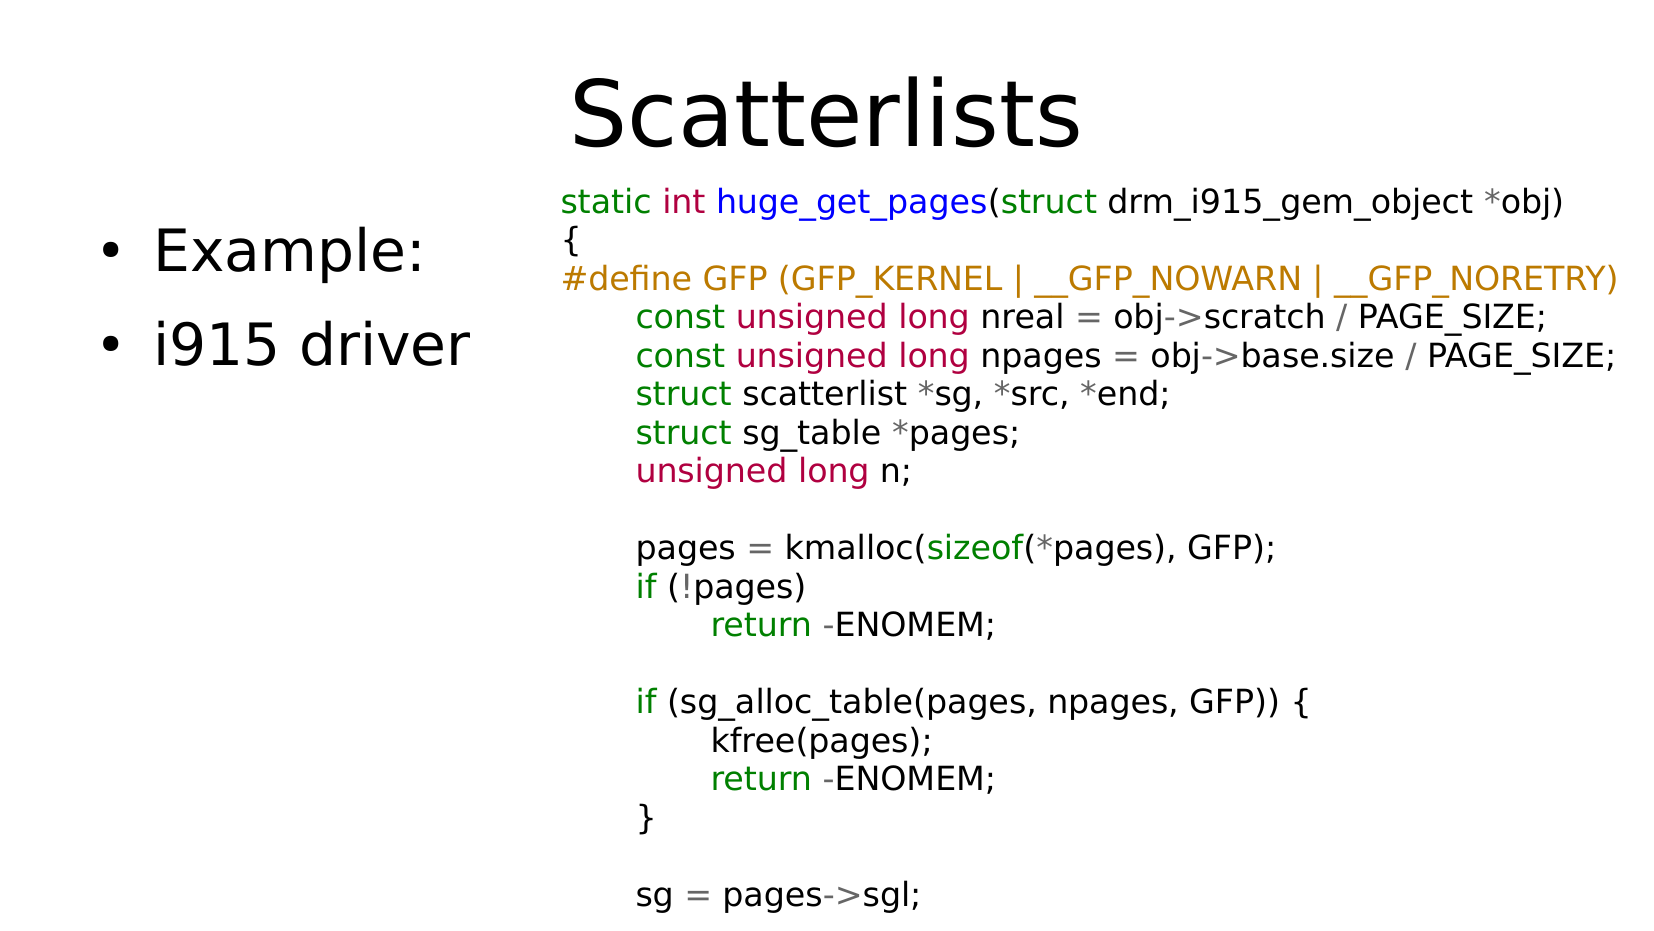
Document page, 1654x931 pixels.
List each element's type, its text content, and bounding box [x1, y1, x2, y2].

title Scatterlists [82, 37, 1571, 193]
list Example: i915 driver [82, 217, 545, 758]
text_box static int huge_get_pages(struct drm_i915_gem_object *obj) { #define GFP (GFP_KERNEL | __GFP_NOWARN | __GFP_NORETRY) const unsigned long nreal = obj->scratch / PAGE_SIZE; const unsigned long npages = obj->base.size / PAGE_SIZE; struct scatterlist *sg, *src, *end; struct sg_table *pages; unsigned long n; pages = kmalloc(sizeof(*pages), GFP); if (!pages) return -ENOMEM; if (sg_alloc_table(pages, npages, GFP)) { kfree(pages); return -ENOMEM; } sg = pages->sgl; [545, 175, 1636, 931]
